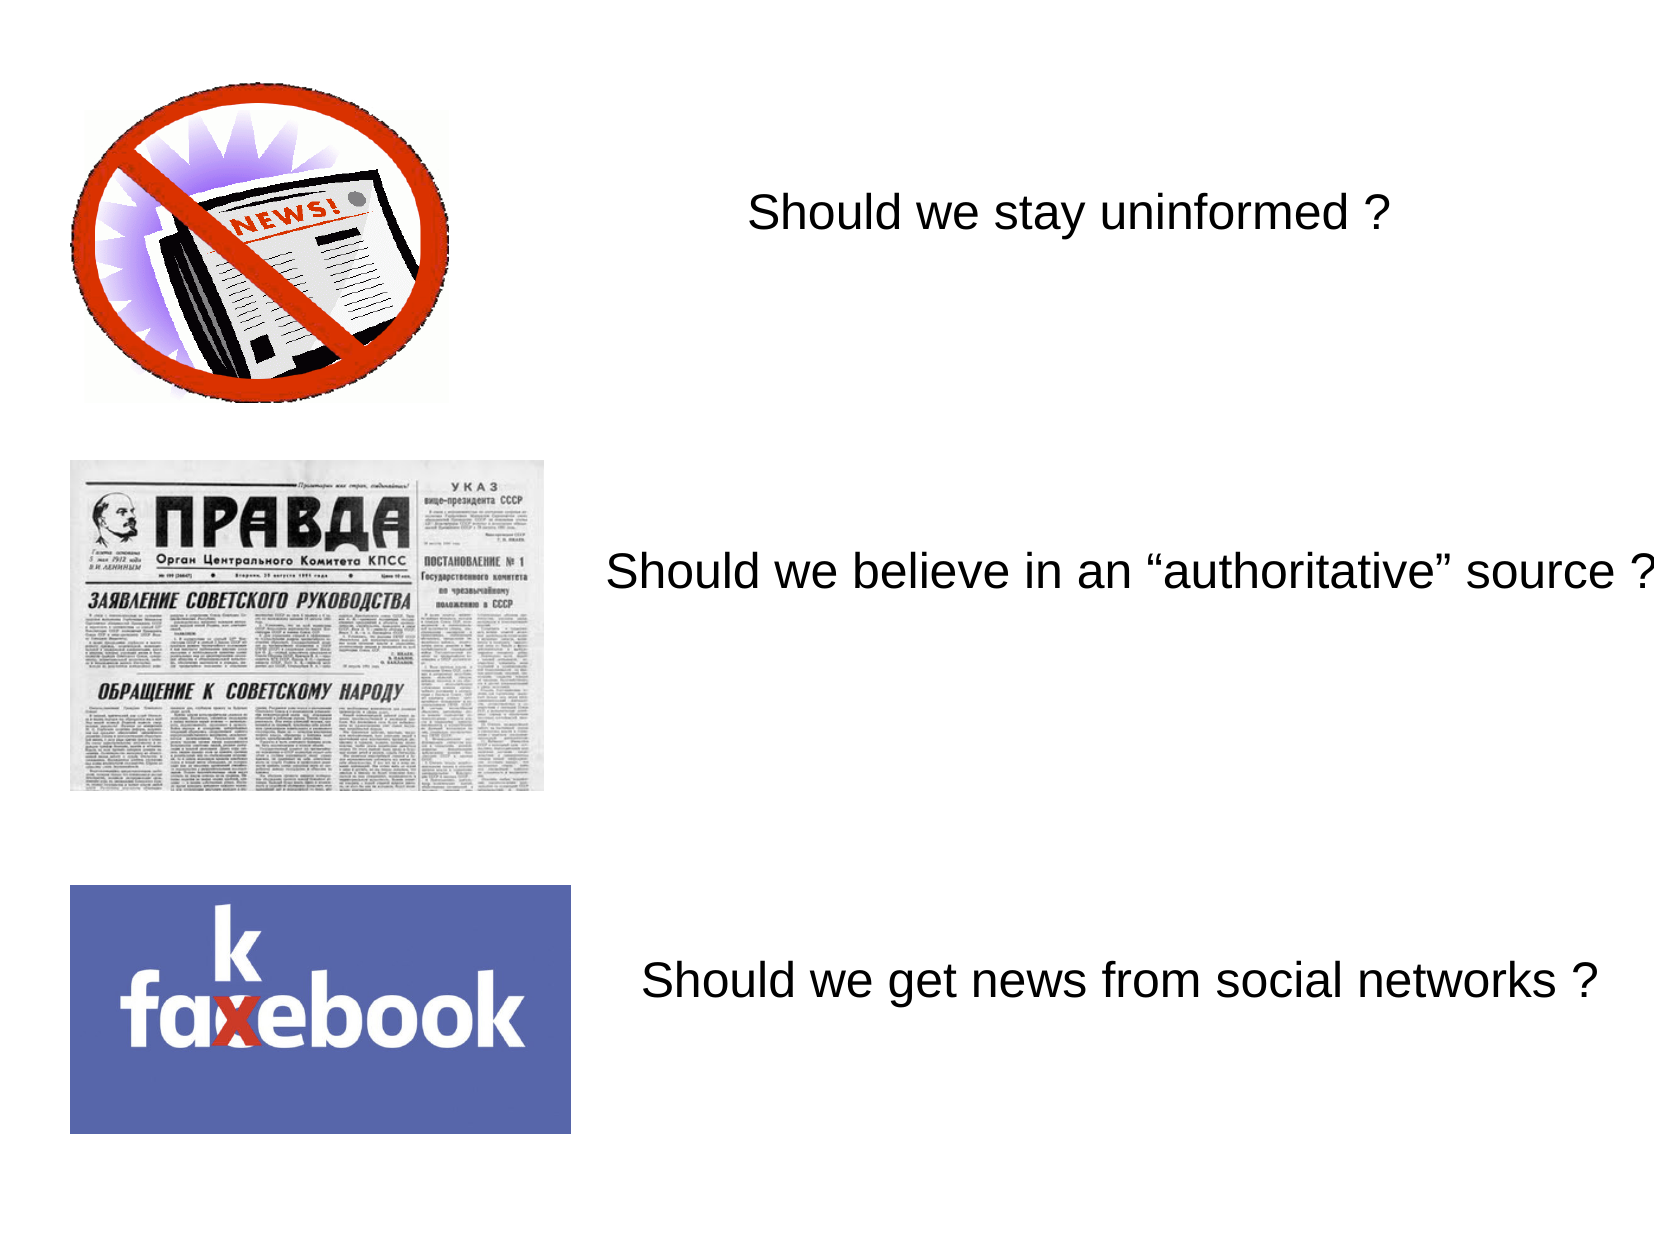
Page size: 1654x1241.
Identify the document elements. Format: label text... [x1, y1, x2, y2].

text_box Should we believe in an “authoritative” source ? [590, 536, 1654, 607]
picture [70, 885, 571, 1134]
picture [70, 460, 544, 791]
text_box Should we get news from social networks ? [625, 945, 1615, 1016]
text_box Should we stay uninformed ? [732, 177, 1407, 248]
picture [70, 82, 449, 403]
